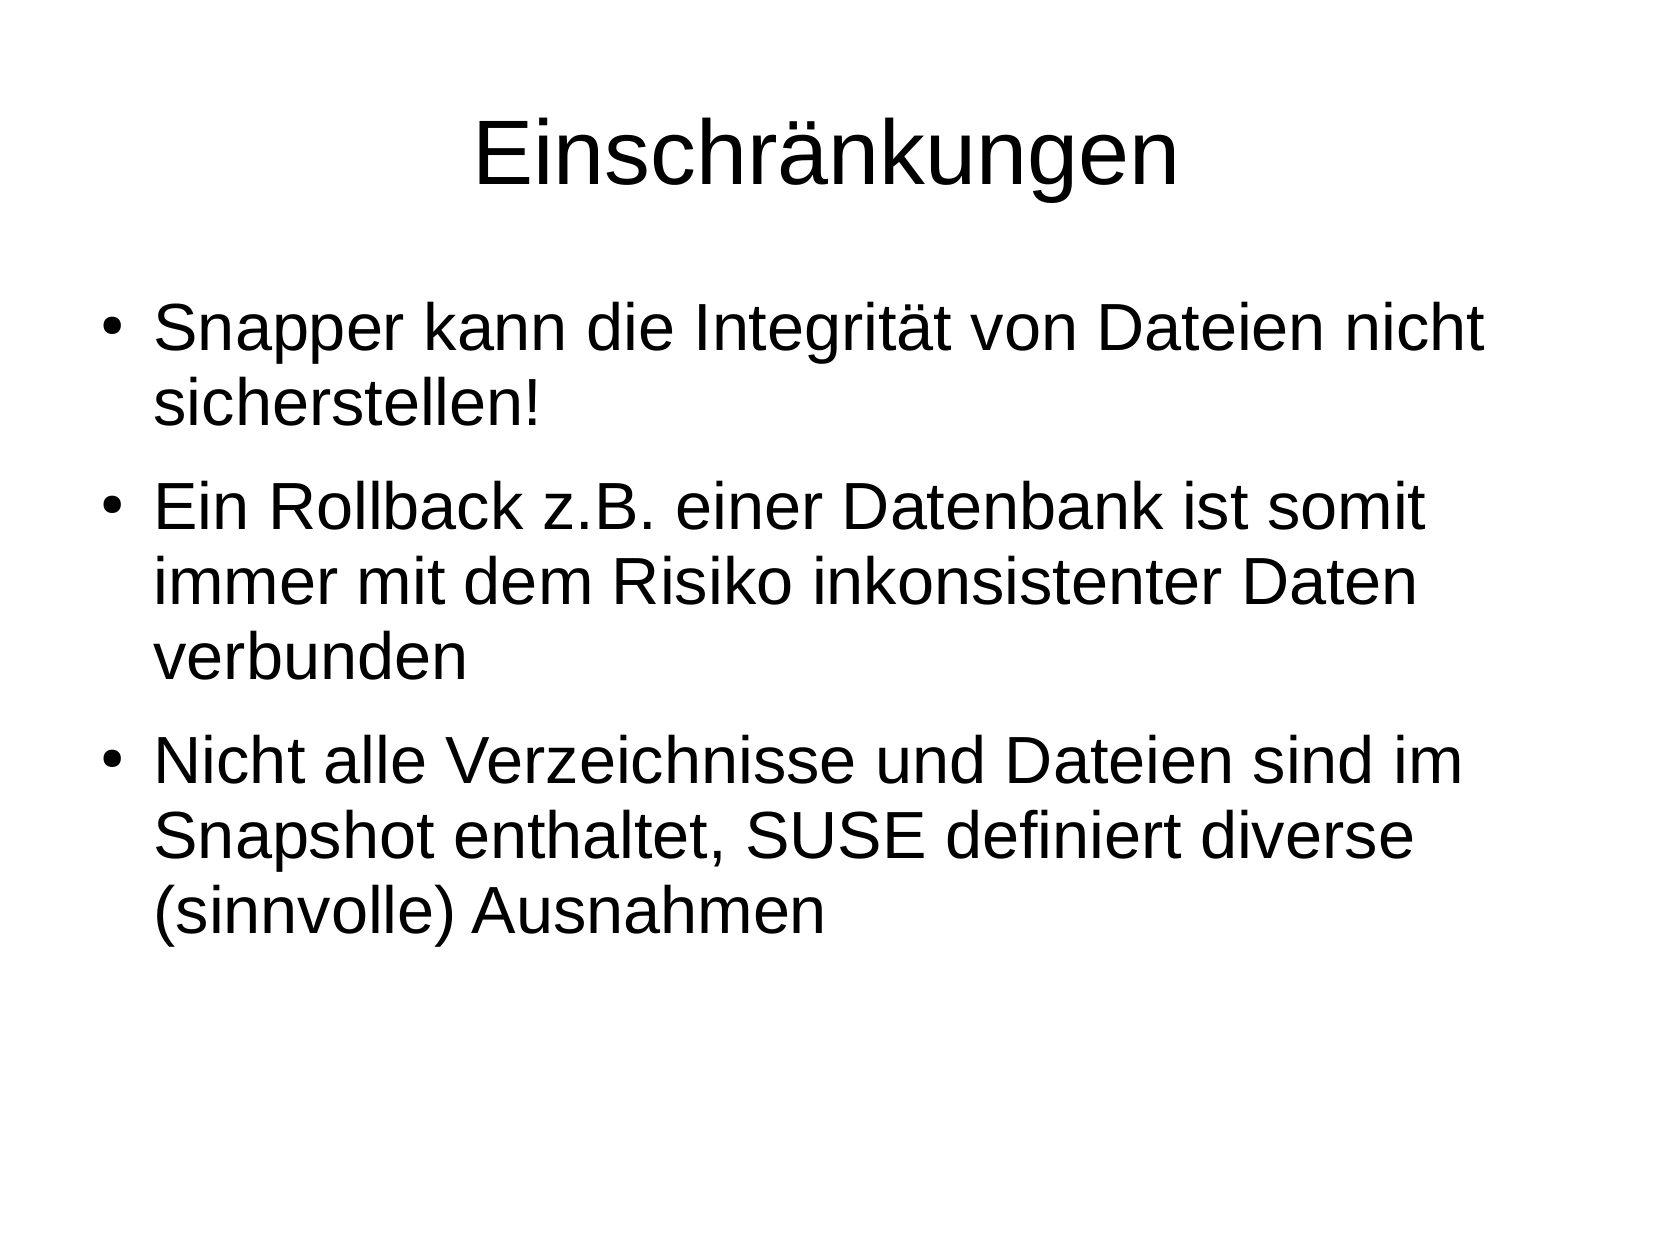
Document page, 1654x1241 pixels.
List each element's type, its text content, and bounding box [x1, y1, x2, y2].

title Einschränkungen [82, 49, 1571, 257]
list Snapper kann die Integrität von Dateien nicht sicherstellen! Ein Rollback z.B. einer Datenbank ist somit immer mit dem Risiko inkonsistenter Daten verbunden Nicht alle Verzeichnisse und Dateien sind im Snapshot enthaltet, SUSE definiert diverse (sinnvolle) Ausnahmen [82, 290, 1571, 1010]
